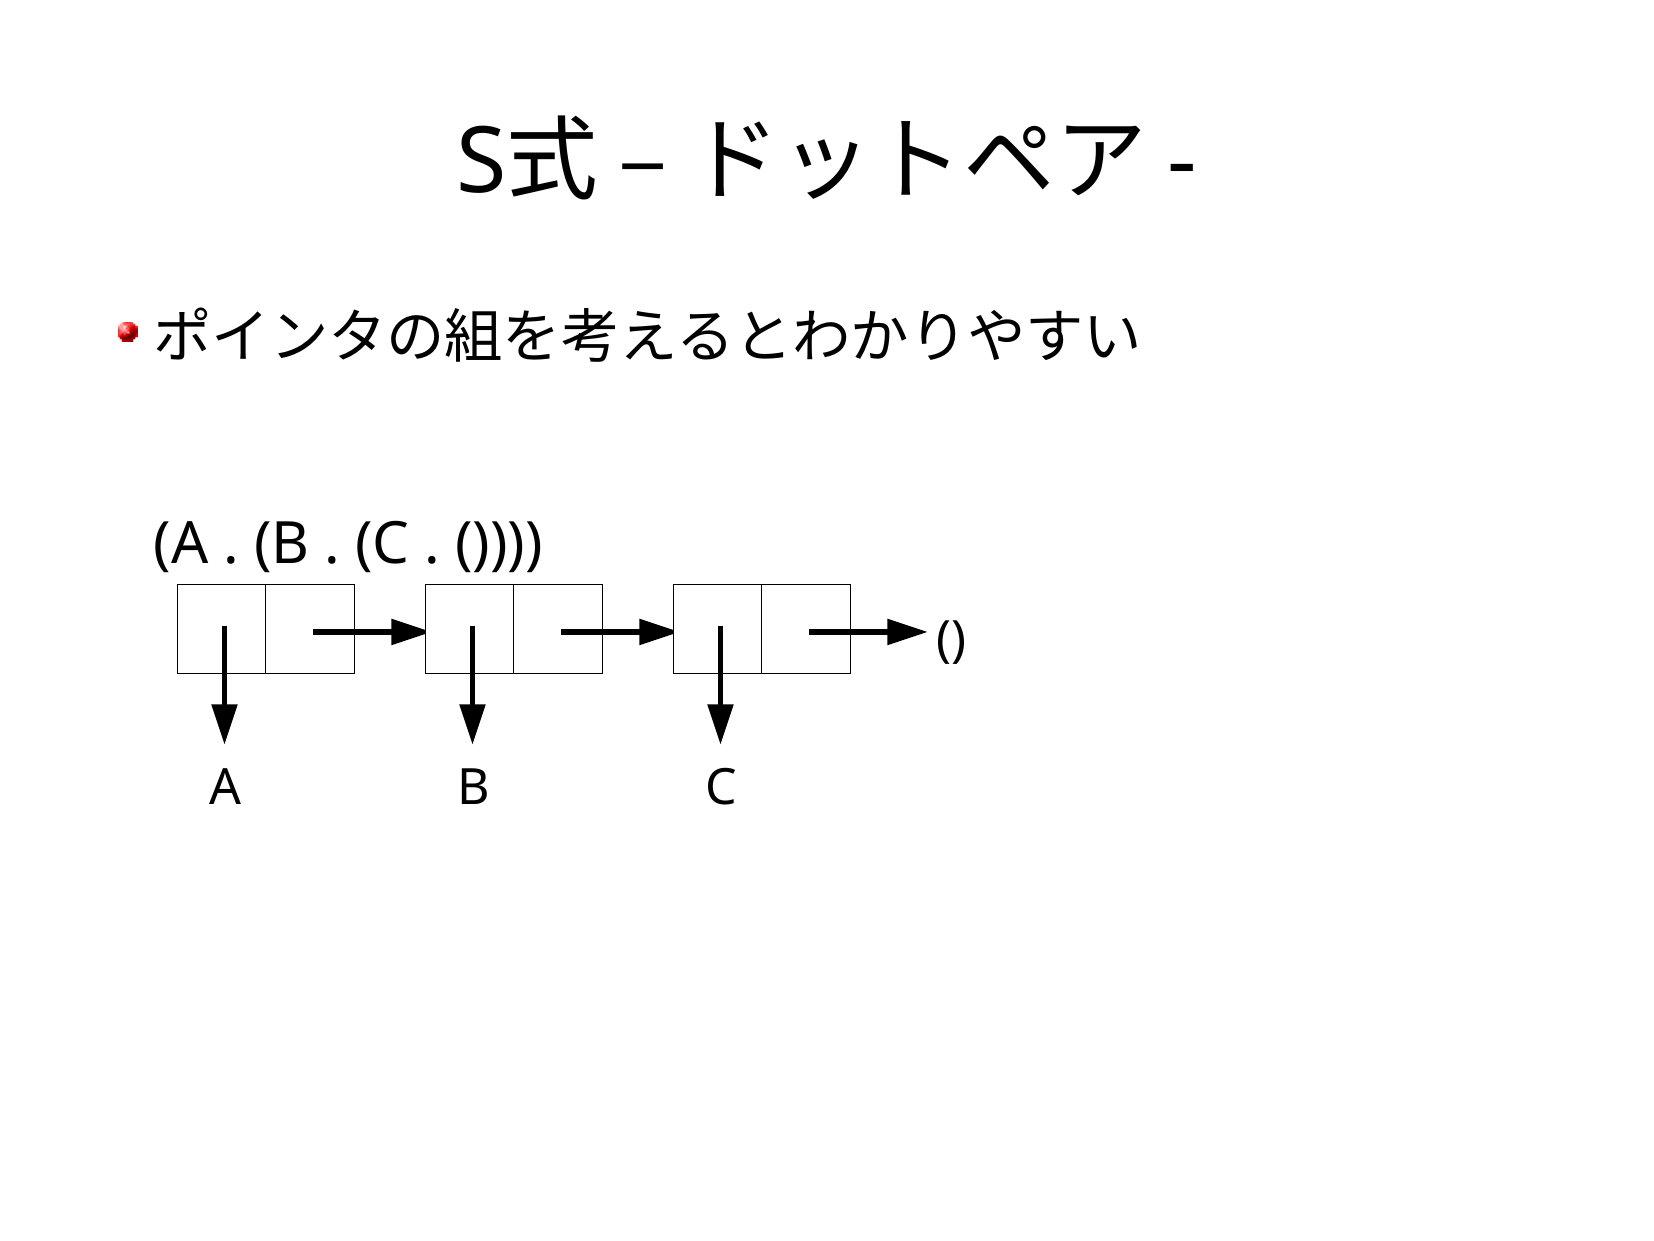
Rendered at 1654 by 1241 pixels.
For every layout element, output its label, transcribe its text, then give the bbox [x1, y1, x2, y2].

text_box B [443, 743, 498, 815]
text_box [177, 584, 355, 674]
title S式 – ドットペア - [82, 56, 1571, 250]
text_box A [194, 743, 250, 815]
text_box [673, 584, 851, 674]
text_box C [691, 743, 746, 815]
text_box () [921, 595, 1002, 667]
text_box [425, 584, 603, 674]
list ポインタの組を考えるとわかりやすい (A . (B . (C . ()))) [82, 290, 1571, 1109]
